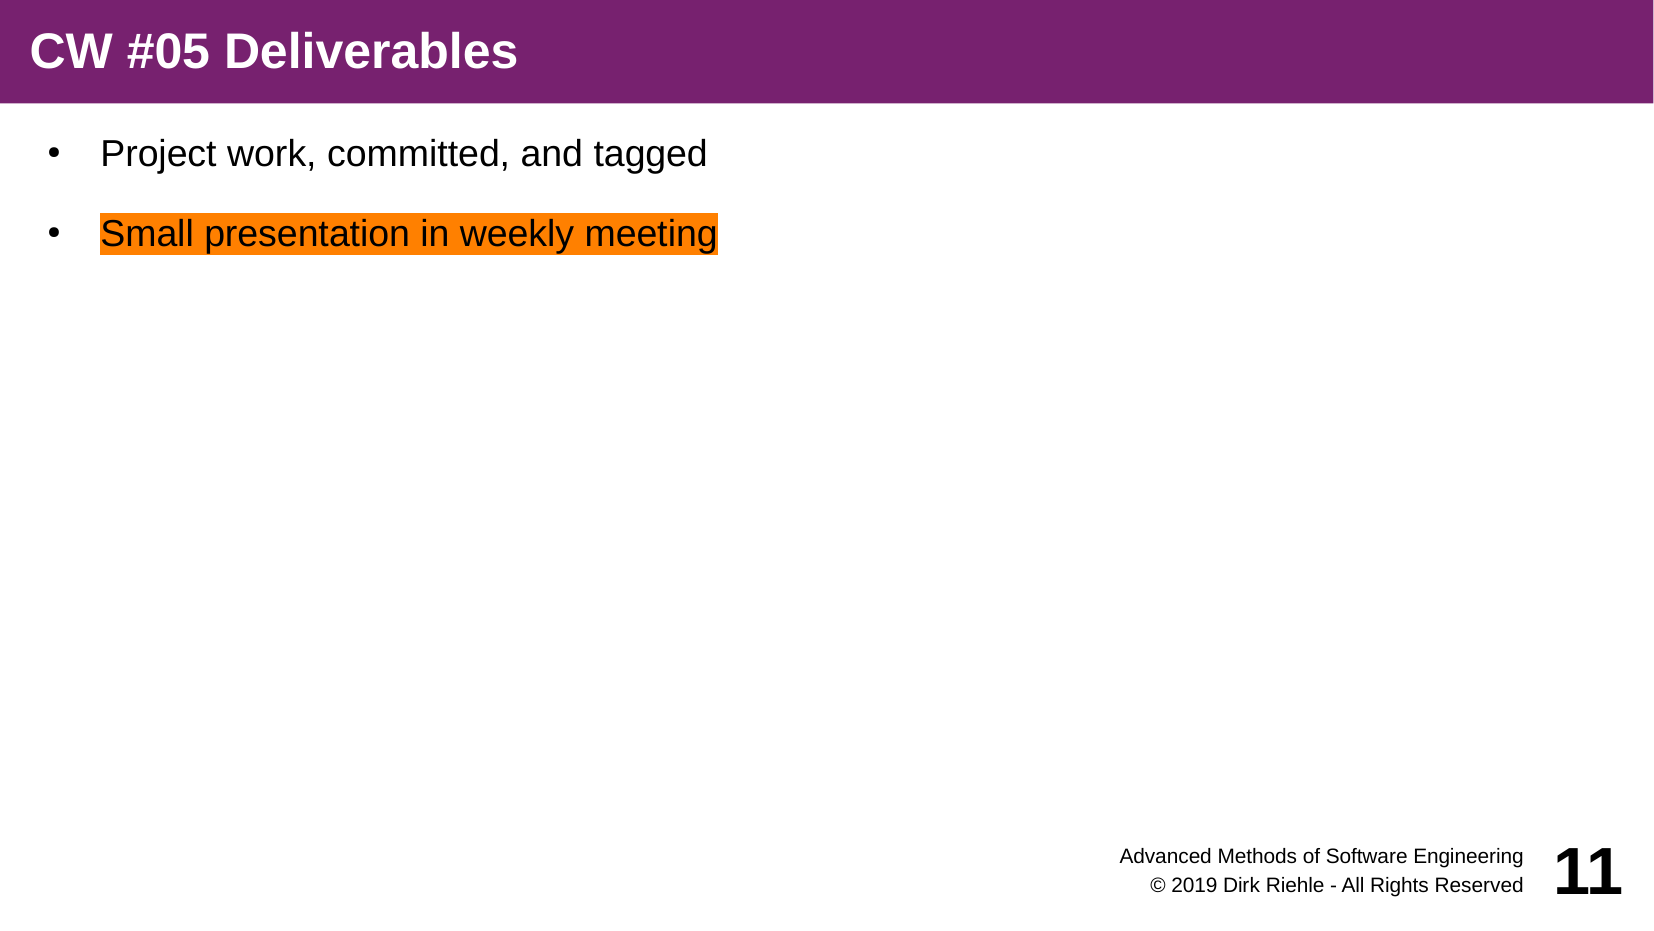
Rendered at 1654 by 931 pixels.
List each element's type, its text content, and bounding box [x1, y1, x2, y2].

title CW #05 Deliverables [0, 0, 1654, 104]
list Project work, committed, and tagged Small presentation in weekly meeting [29, 132, 1625, 798]
